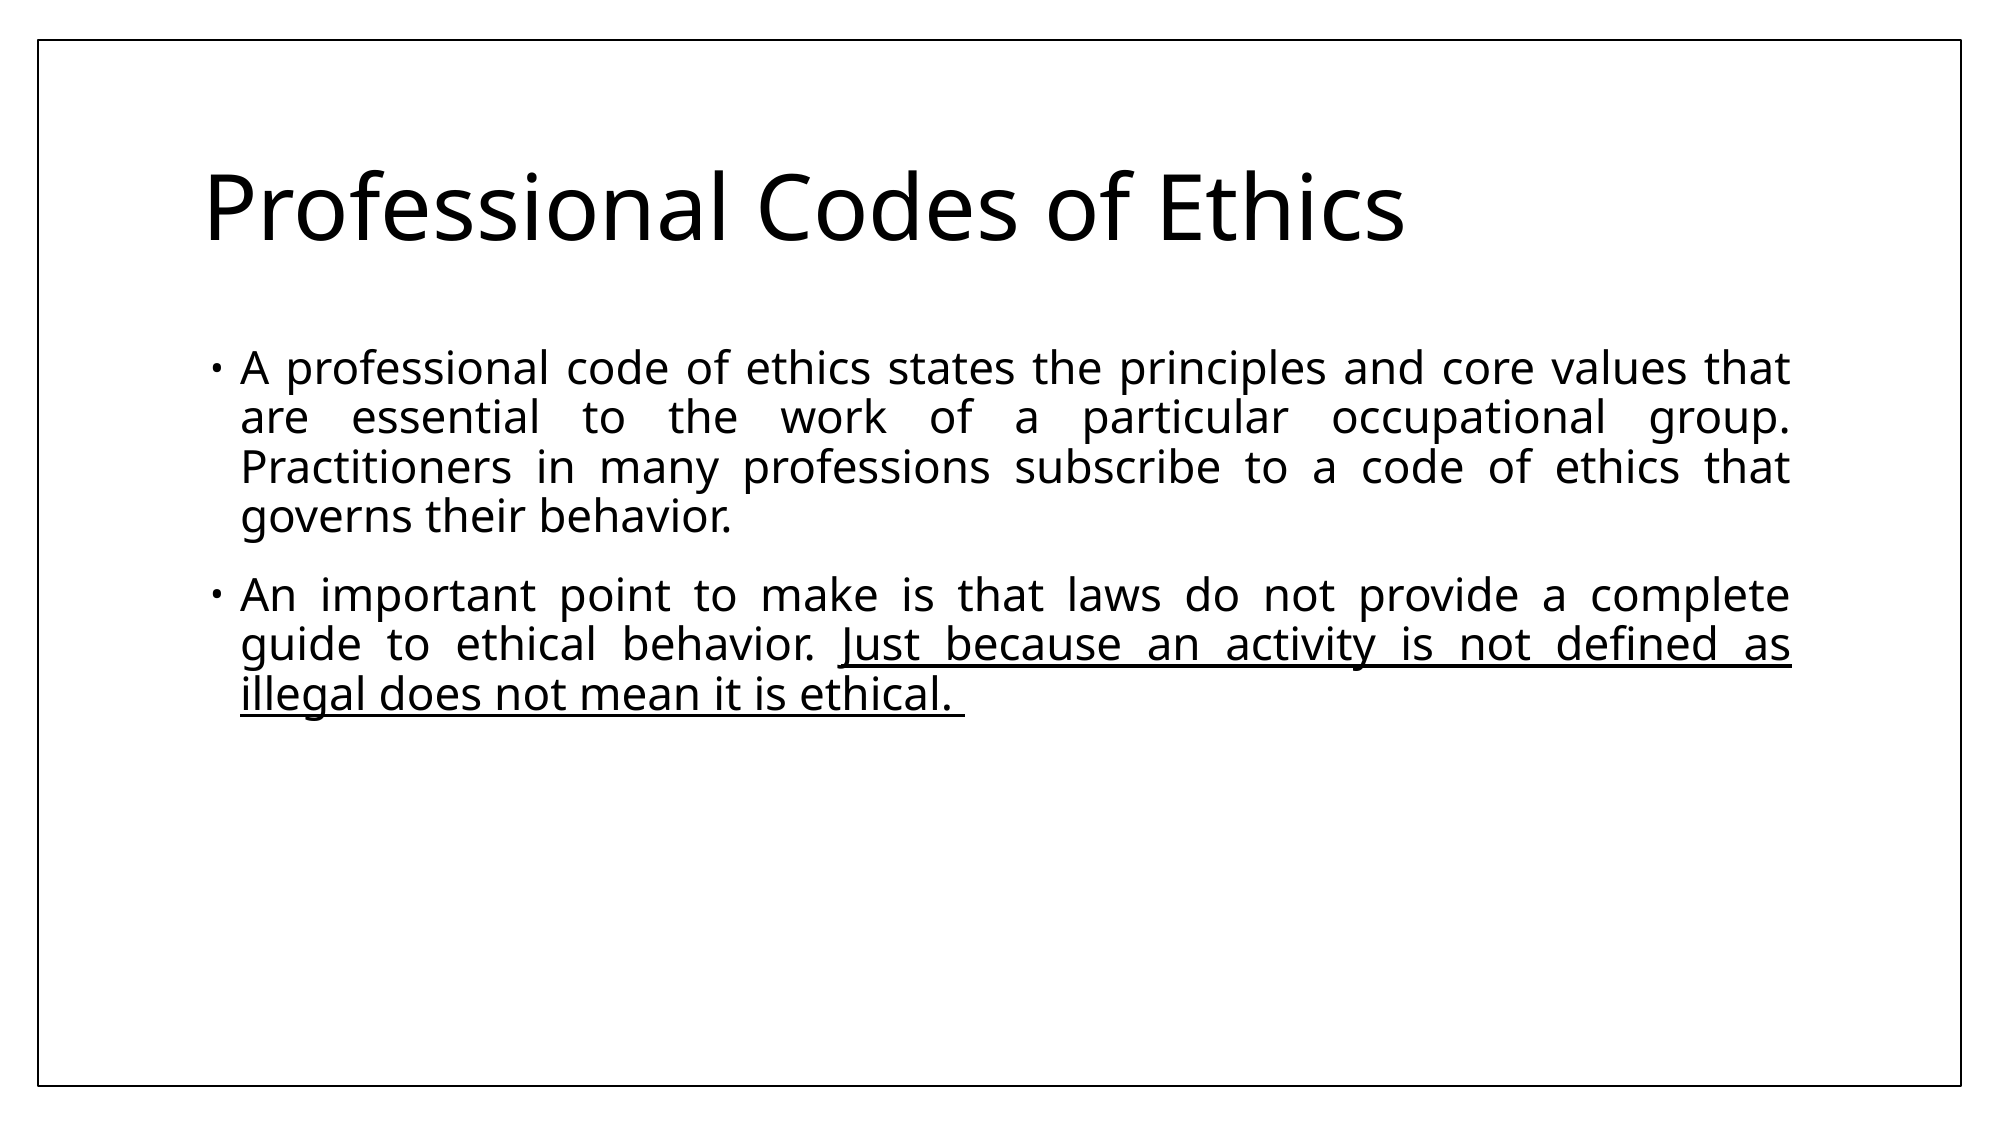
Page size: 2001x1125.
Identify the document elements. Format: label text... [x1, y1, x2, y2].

title Professional Codes of Ethics [187, 99, 1808, 323]
list A professional code of ethics states the principles and core values that are essential to the work of a particular occupational group. Practitioners in many professions subscribe to a code of ethics that governs their behavior. An important point to make is that laws do not provide a complete guide to ethical behavior. Just because an activity is not defined as illegal does not mean it is ethical. [187, 337, 1808, 1000]
